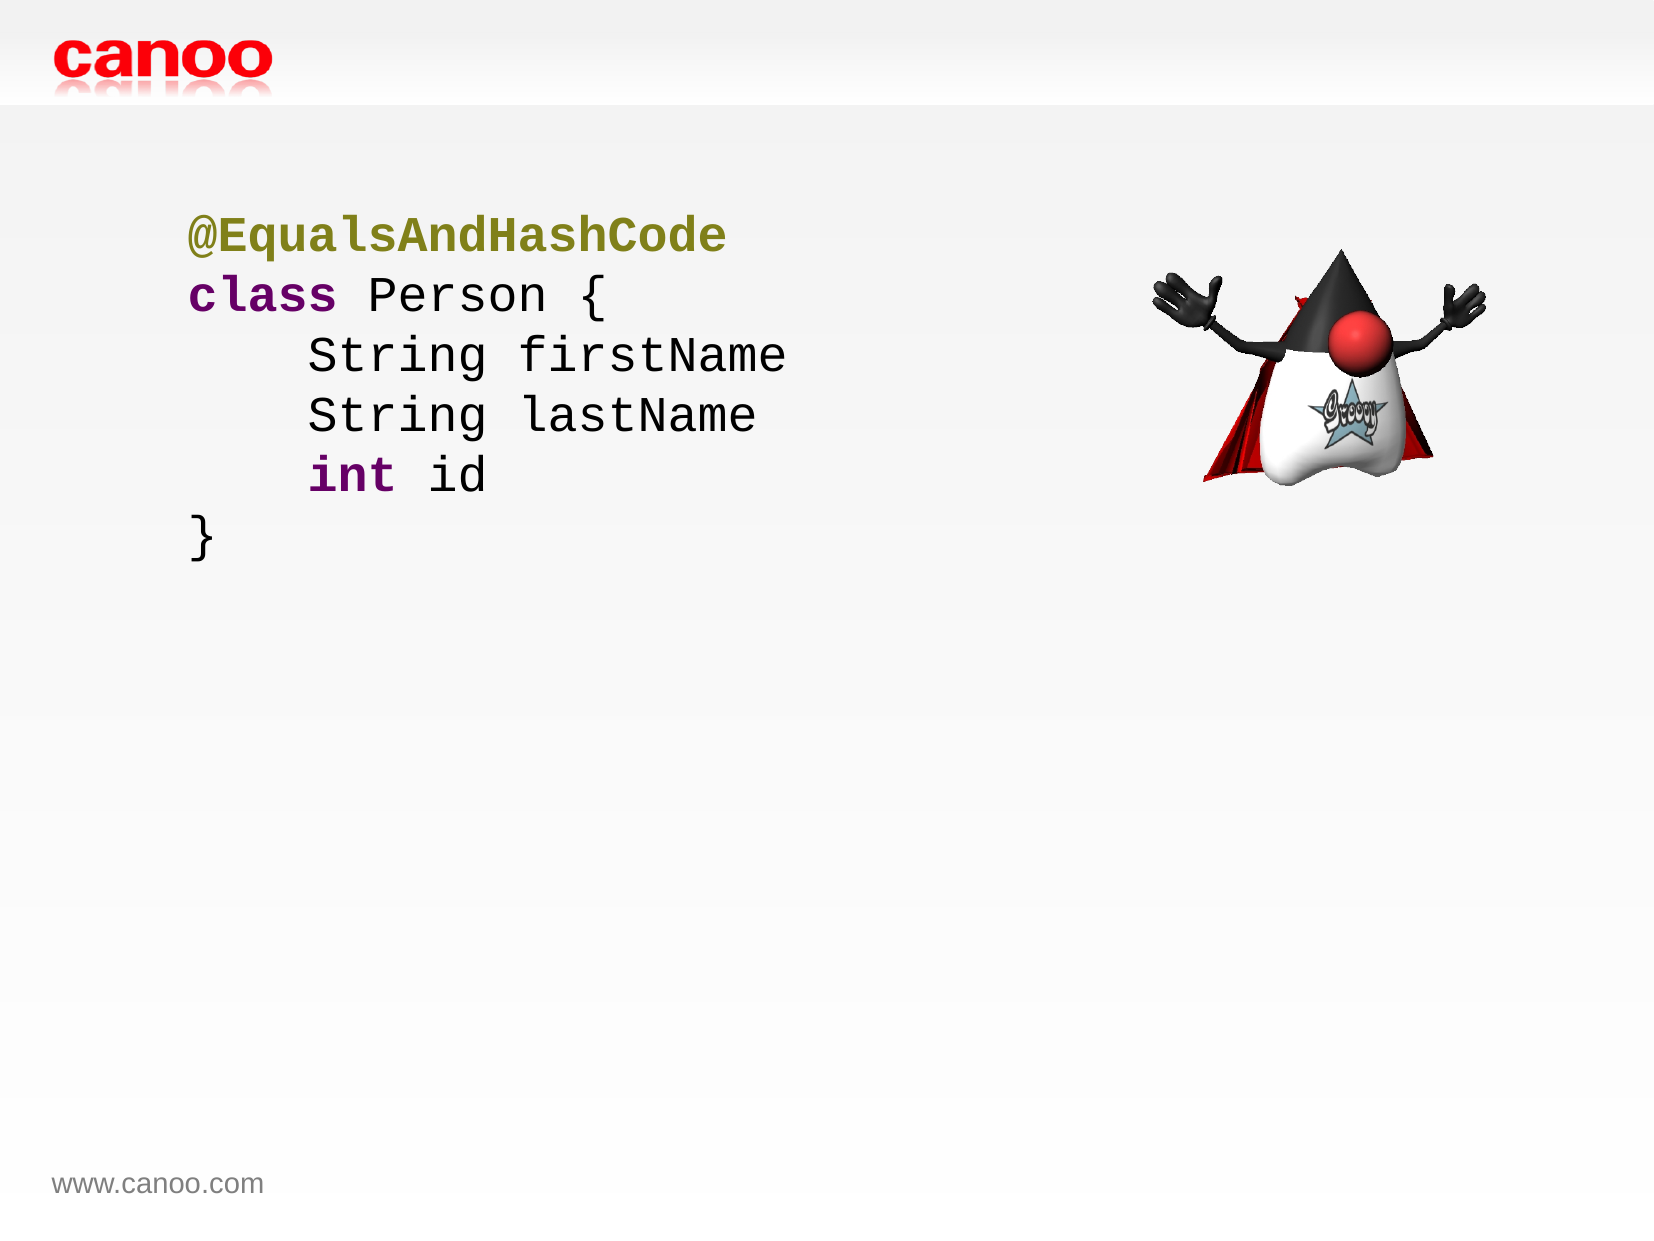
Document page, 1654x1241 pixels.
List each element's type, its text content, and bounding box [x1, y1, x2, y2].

text_box @EqualsAndHashCode class Person { String firstName String lastName int id } [187, 146, 1609, 1102]
picture [51, 37, 273, 119]
picture [1125, 225, 1526, 526]
